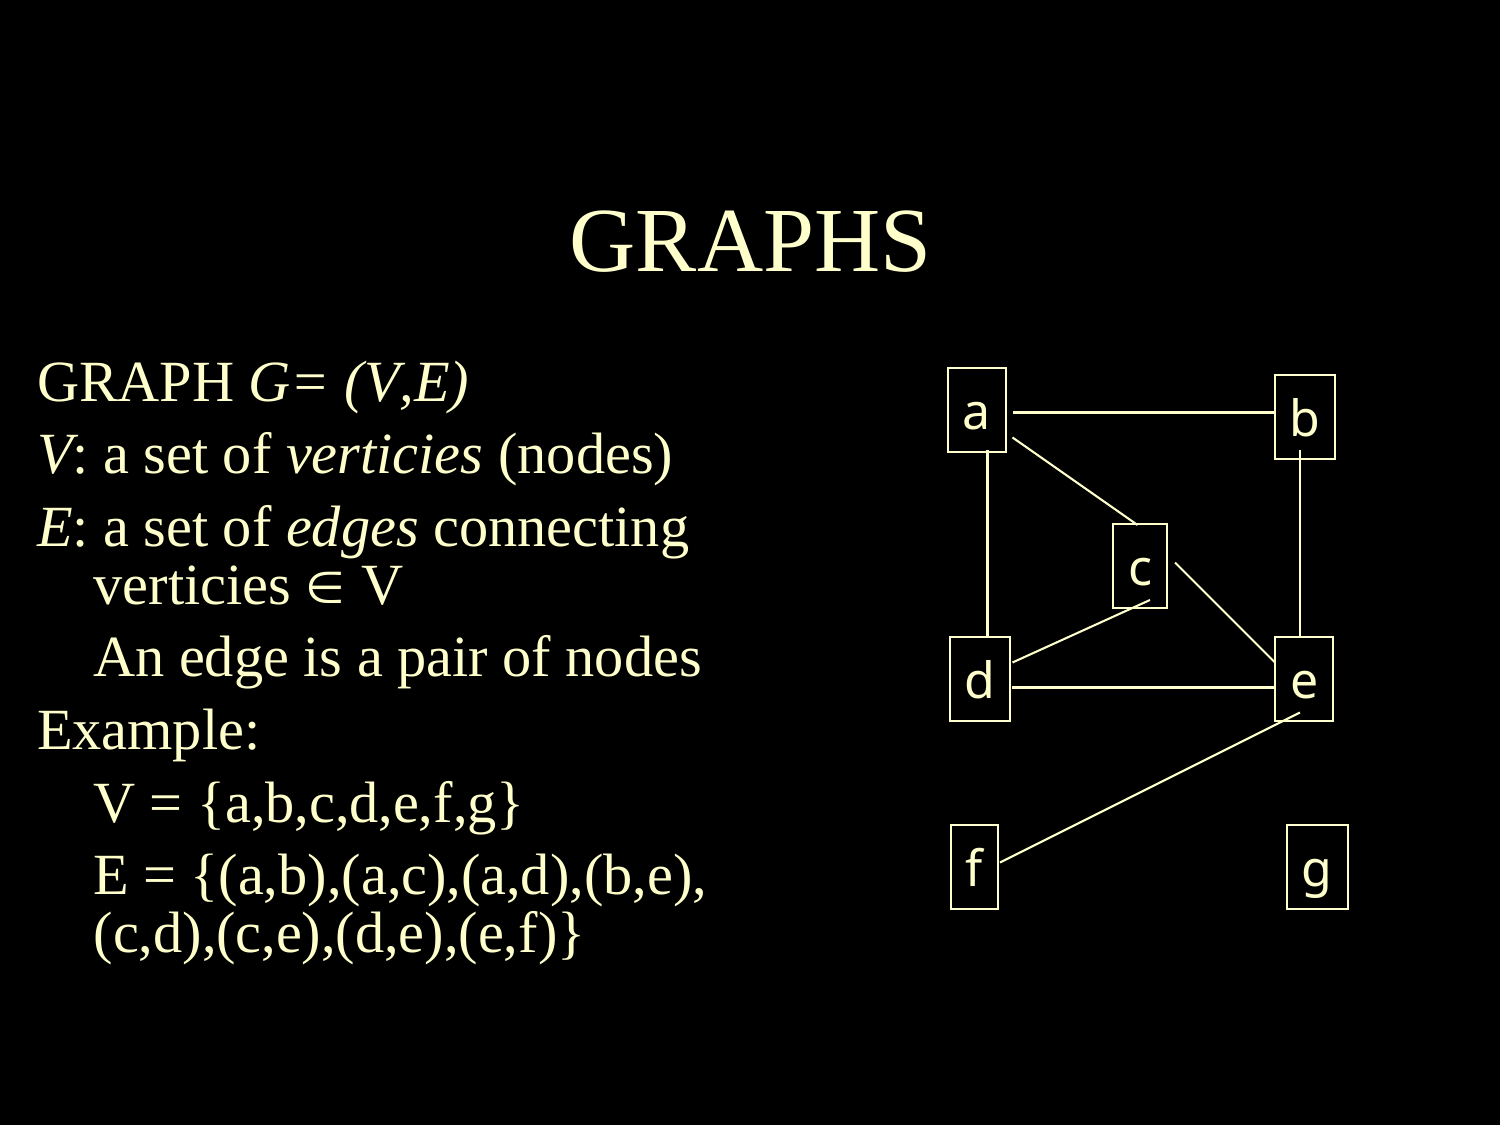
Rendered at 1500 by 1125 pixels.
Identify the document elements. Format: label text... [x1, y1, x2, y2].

text_box a [947, 367, 1006, 452]
text_box g [1287, 824, 1348, 909]
list GRAPH G= (V,E) V: a set of verticies (nodes) E: a set of edges connecting verticies  V An edge is a pair of nodes Example: V = {a,b,c,d,e,f,g} E = {(a,b),(a,c),(a,d),(b,e),(c,d),(c,e),(d,e),(e,f)} [22, 347, 740, 1101]
text_box f [950, 824, 998, 909]
title GRAPHS [22, 145, 1480, 336]
text_box d [949, 637, 1011, 722]
text_box e [1275, 637, 1334, 722]
text_box c [1113, 523, 1168, 608]
text_box b [1274, 374, 1336, 459]
